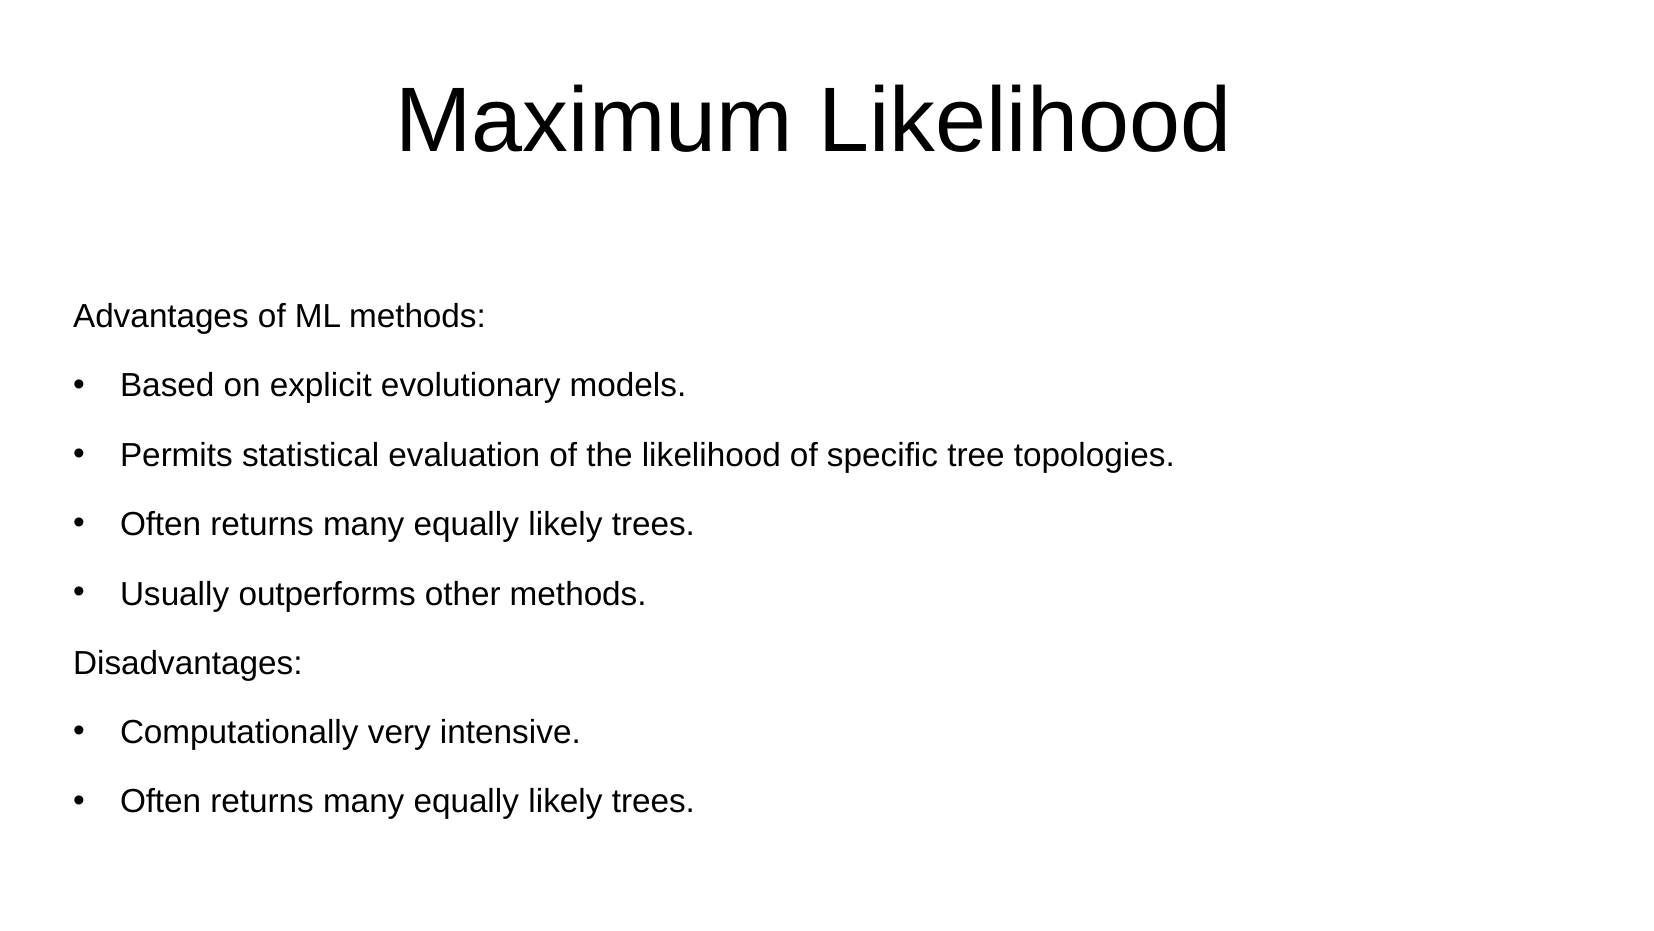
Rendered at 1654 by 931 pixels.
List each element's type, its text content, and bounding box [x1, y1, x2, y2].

list Advantages of ML methods: Based on explicit evolutionary models. Permits statistical evaluation of the likelihood of specific tree topologies. Often returns many equally likely trees. Usually outperforms other methods. Disadvantages: Computationally very intensive. Often returns many equally likely trees. [73, 294, 1562, 834]
title Maximum Likelihood [82, 37, 1571, 193]
